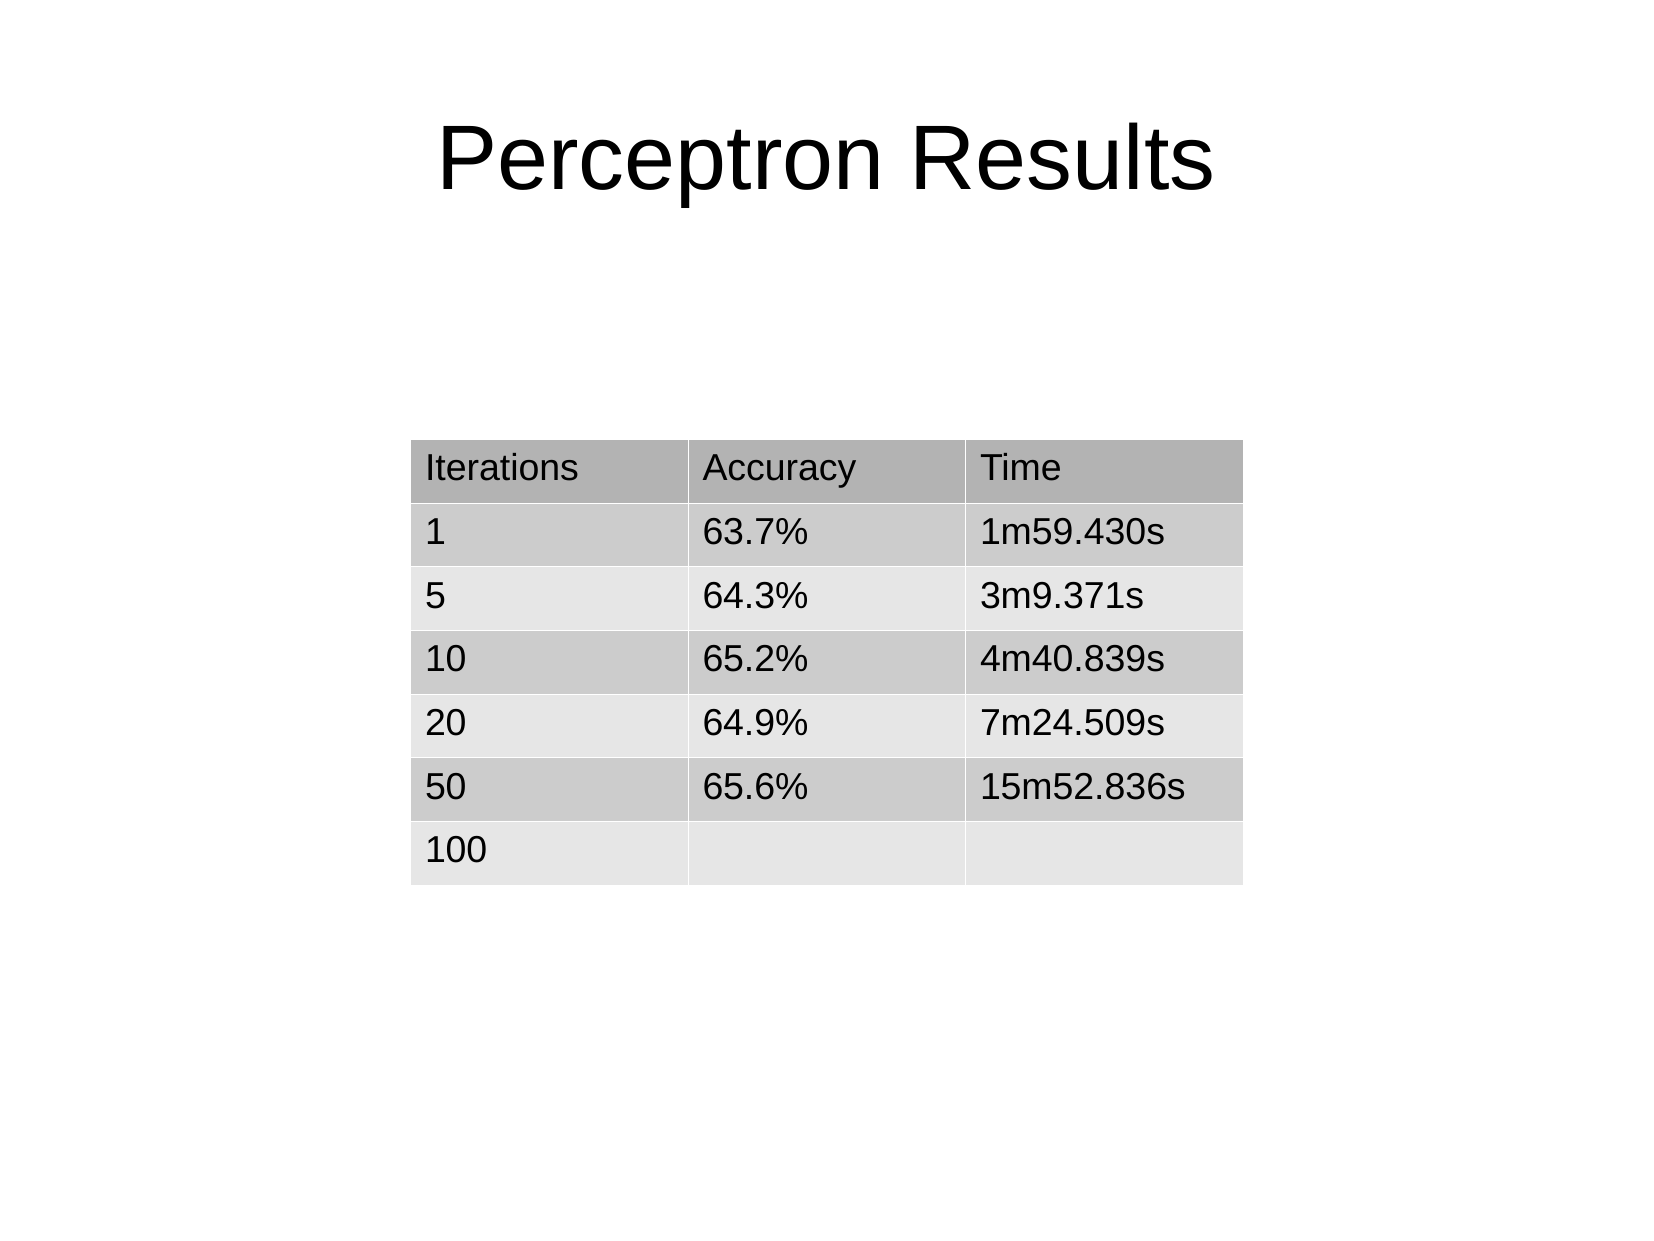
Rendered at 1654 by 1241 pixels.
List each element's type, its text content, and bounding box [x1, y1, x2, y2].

table_cell 1 [411, 504, 688, 566]
table_cell 20 [411, 695, 688, 757]
table_cell 64.3% [689, 567, 965, 630]
table_cell 1m59.430s [966, 504, 1243, 566]
table_header Accuracy [689, 440, 965, 503]
table_cell [966, 822, 1243, 885]
table_header Time [966, 440, 1243, 503]
text_box Perceptron Results [82, 49, 1571, 257]
table_cell [689, 822, 965, 885]
table_header Iterations [411, 440, 688, 503]
table_cell 15m52.836s [966, 758, 1243, 821]
table_cell 3m9.371s [966, 567, 1243, 630]
table_cell 7m24.509s [966, 695, 1243, 757]
table_cell 64.9% [689, 695, 965, 757]
table_cell 5 [411, 567, 688, 630]
table_cell 65.6% [689, 758, 965, 821]
table_cell 4m40.839s [966, 631, 1243, 694]
table_cell 65.2% [689, 631, 965, 694]
table_cell 100 [411, 822, 688, 885]
table_cell 10 [411, 631, 688, 694]
table_cell 50 [411, 758, 688, 821]
table_cell 63.7% [689, 504, 965, 566]
